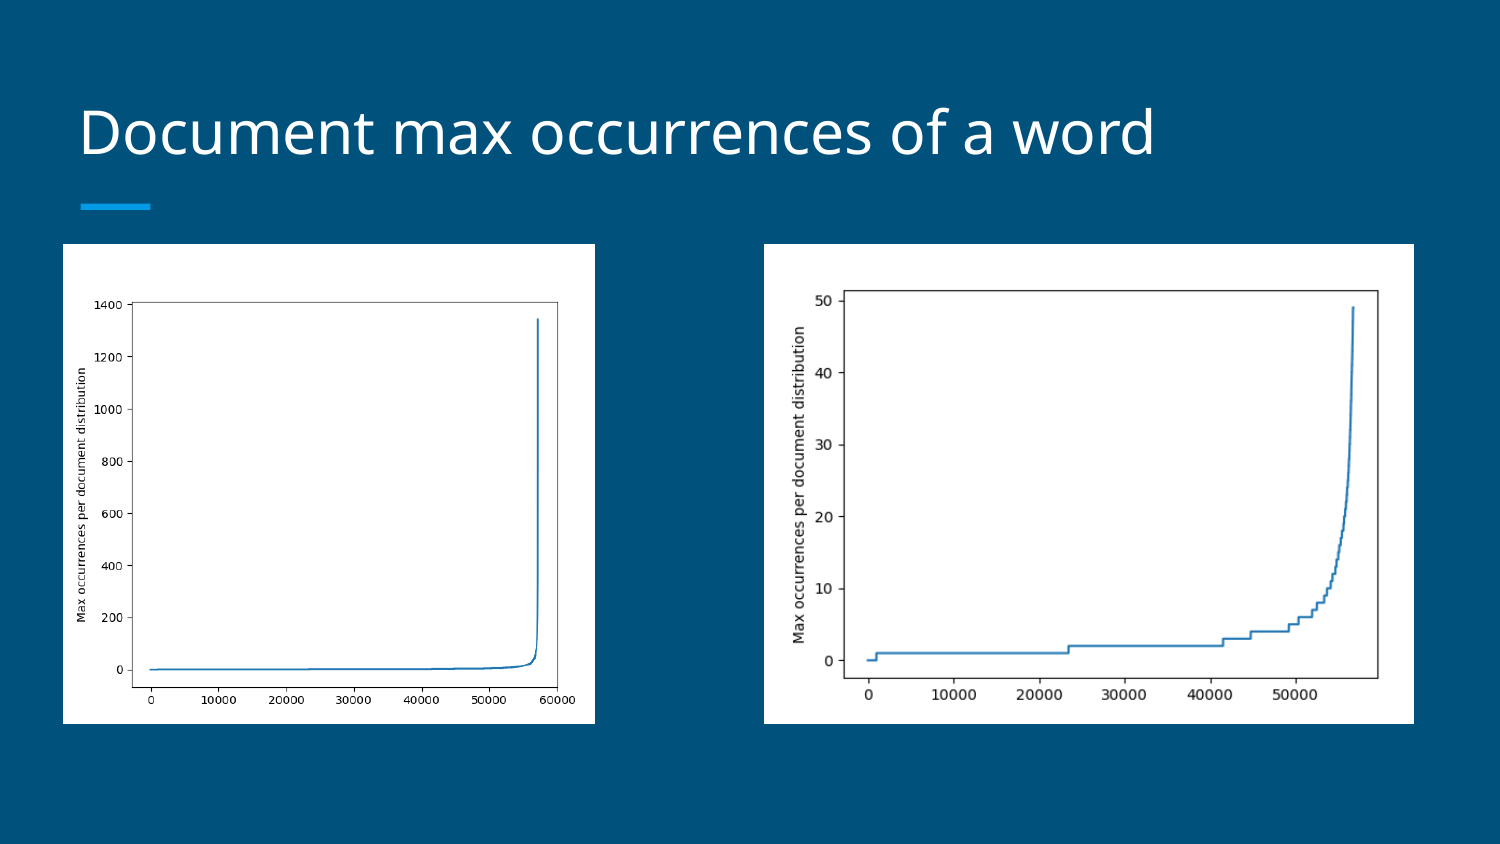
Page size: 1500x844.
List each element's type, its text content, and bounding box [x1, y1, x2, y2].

title Document max occurrences of a word [63, 75, 1437, 188]
picture [64, 245, 594, 723]
picture [765, 245, 1413, 723]
